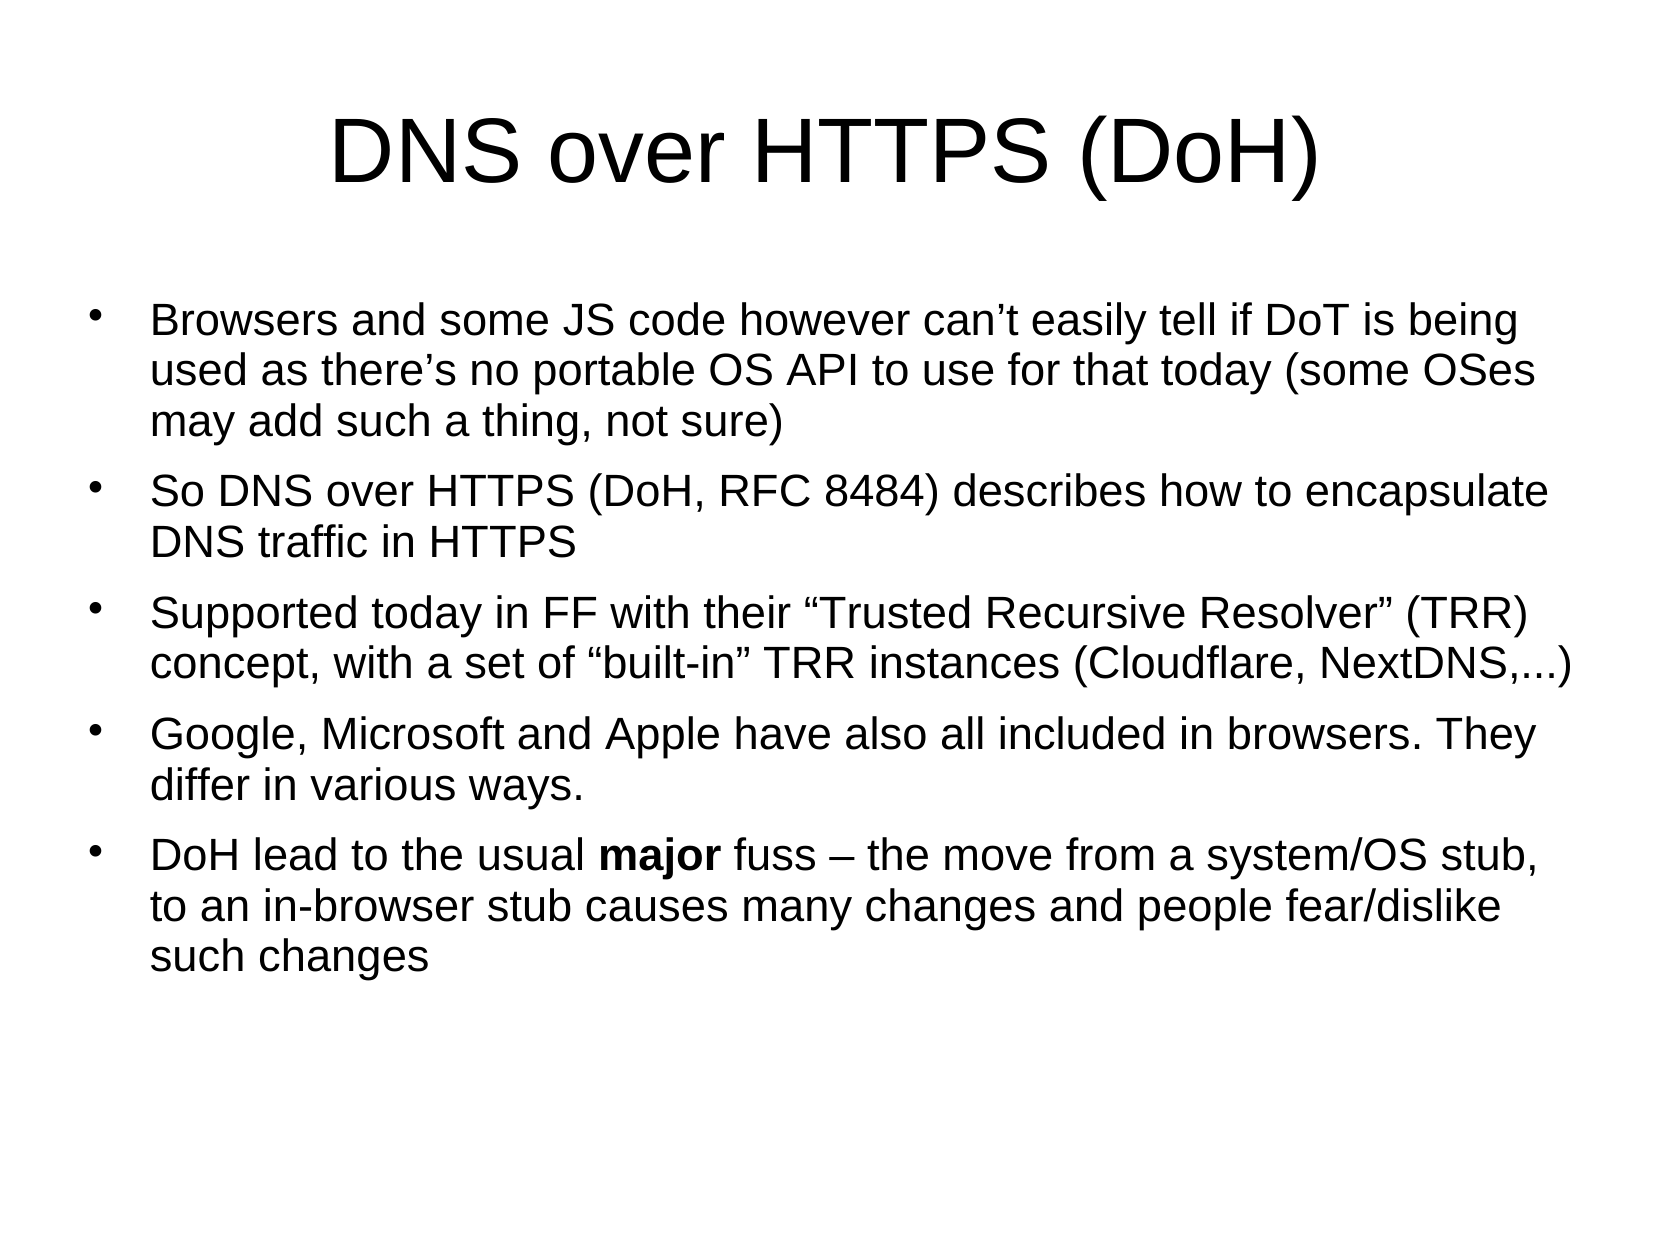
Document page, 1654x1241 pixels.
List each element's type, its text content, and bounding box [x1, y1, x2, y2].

list Browsers and some JS code however can’t easily tell if DoT is being used as there’s no portable OS API to use for that today (some OSes may add such a thing, not sure) So DNS over HTTPS (DoH, RFC 8484) describes how to encapsulate DNS traffic in HTTPS Supported today in FF with their “Trusted Recursive Resolver” (TRR) concept, with a set of “built-in” TRR instances (Cloudflare, NextDNS,...) Google, Microsoft and Apple have also all included in browsers. They differ in various ways. DoH lead to the usual major fuss – the move from a system/OS stub, to an in-browser stub causes many changes and people fear/dislike such changes [88, 290, 1575, 1009]
title DNS over HTTPS (DoH) [82, 49, 1570, 256]
